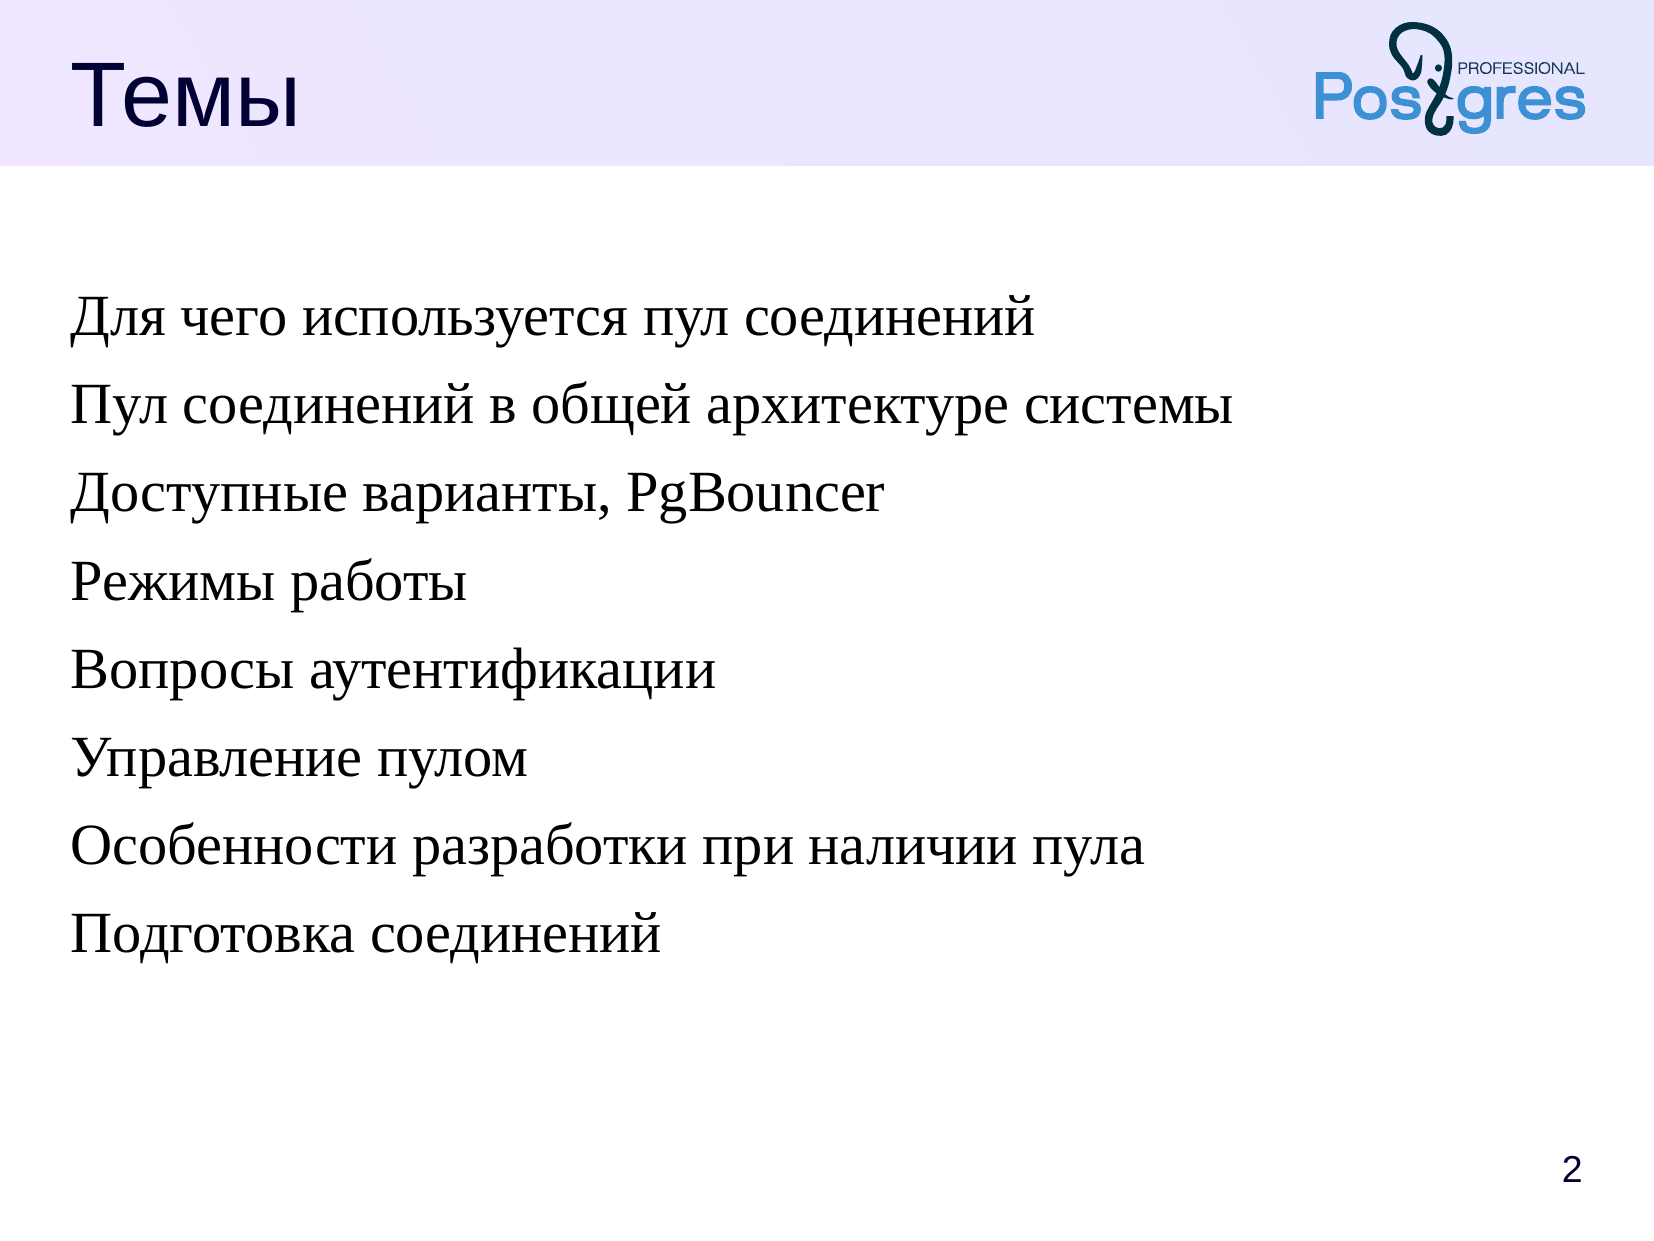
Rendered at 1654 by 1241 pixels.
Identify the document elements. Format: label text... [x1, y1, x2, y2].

list Для чего используется пул соединений Пул соединений в общей архитектуре системы Доступные варианты, PgBouncer Режимы работы Вопросы аутентификации Управление пулом Особенности разработки при наличии пула Подготовка соединений [70, 283, 1583, 1141]
title Темы [70, 43, 1241, 147]
